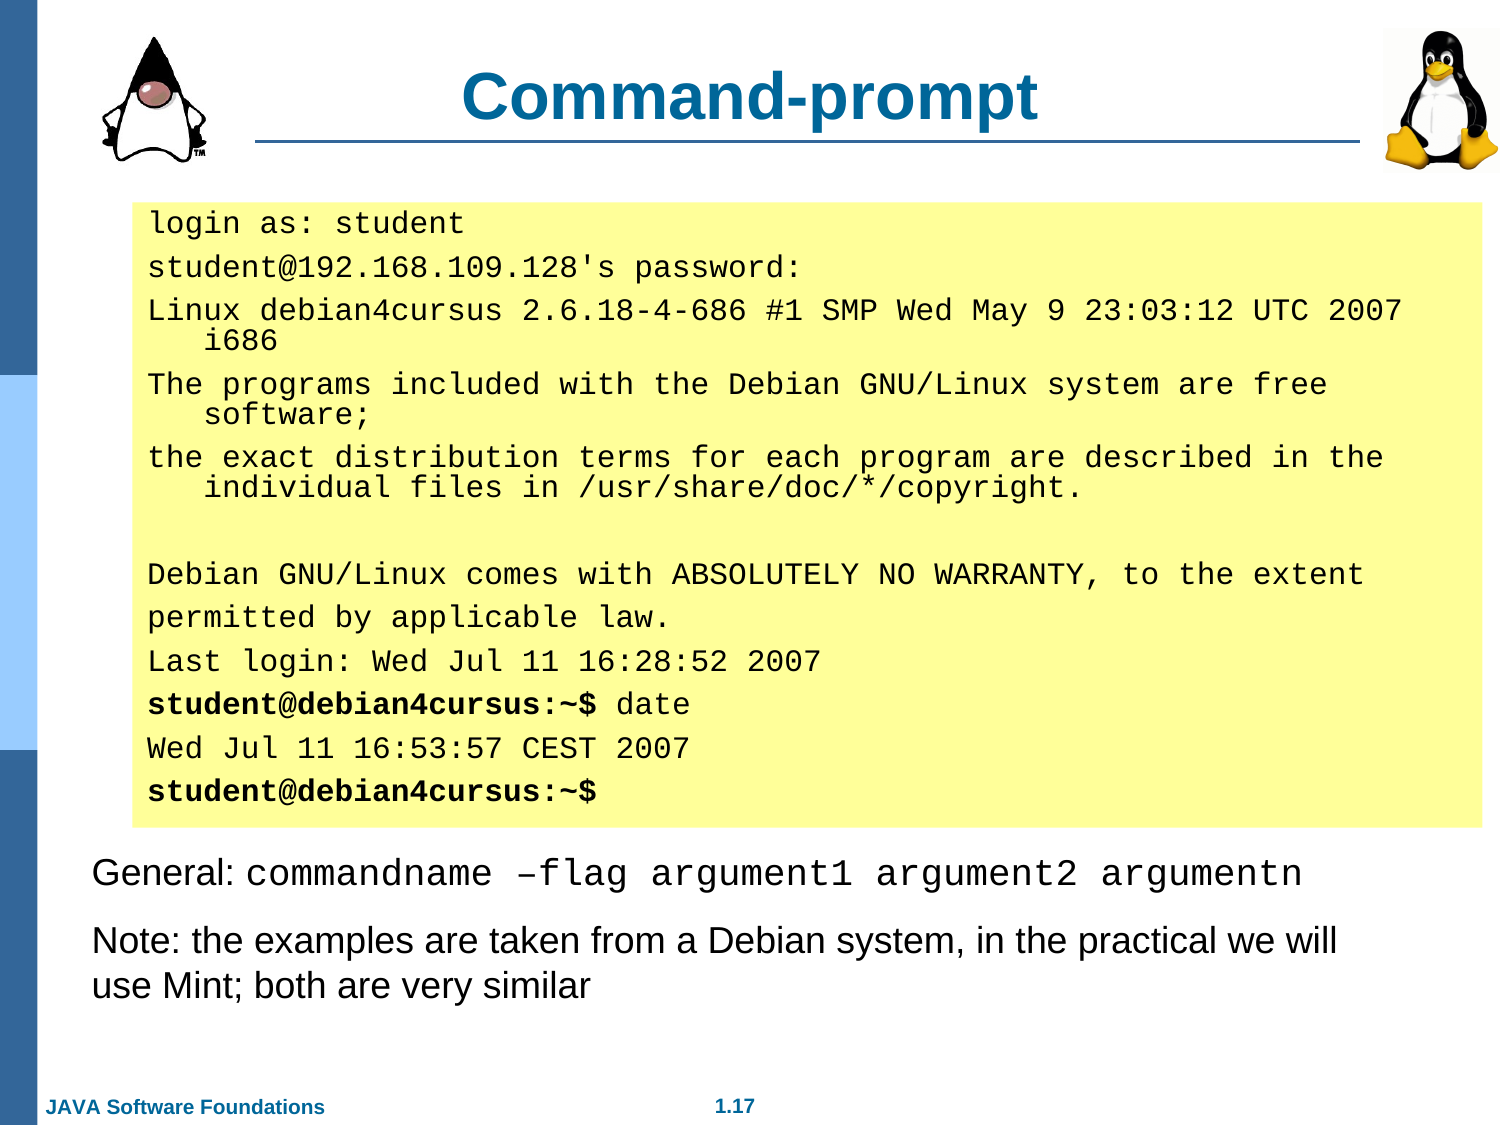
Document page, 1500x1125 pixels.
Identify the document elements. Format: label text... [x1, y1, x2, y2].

picture [1383, 28, 1500, 173]
picture [54, 0, 255, 200]
text_box General: commandname –flag argument1 argument2 argumentn Note: the examples are taken from a Debian system, in the practical we will use Mint; both are very similar [76, 840, 1424, 1015]
list login as: student student@192.168.109.128's password: Linux debian4cursus 2.6.18-4-686 #1 SMP Wed May 9 23:03:12 UTC 2007 i686 The programs included with the Debian GNU/Linux system are free software; the exact distribution terms for each program are described in the individual files in /usr/share/doc/*/copyright. Debian GNU/Linux comes with ABSOLUTELY NO WARRANTY, to the extent permitted by applicable law. Last login: Wed Jul 11 16:28:52 2007 student@debian4cursus:~$ date Wed Jul 11 16:53:57 CEST 2007 student@debian4cursus:~$ [132, 202, 1483, 828]
title Command-prompt [75, 44, 1426, 141]
